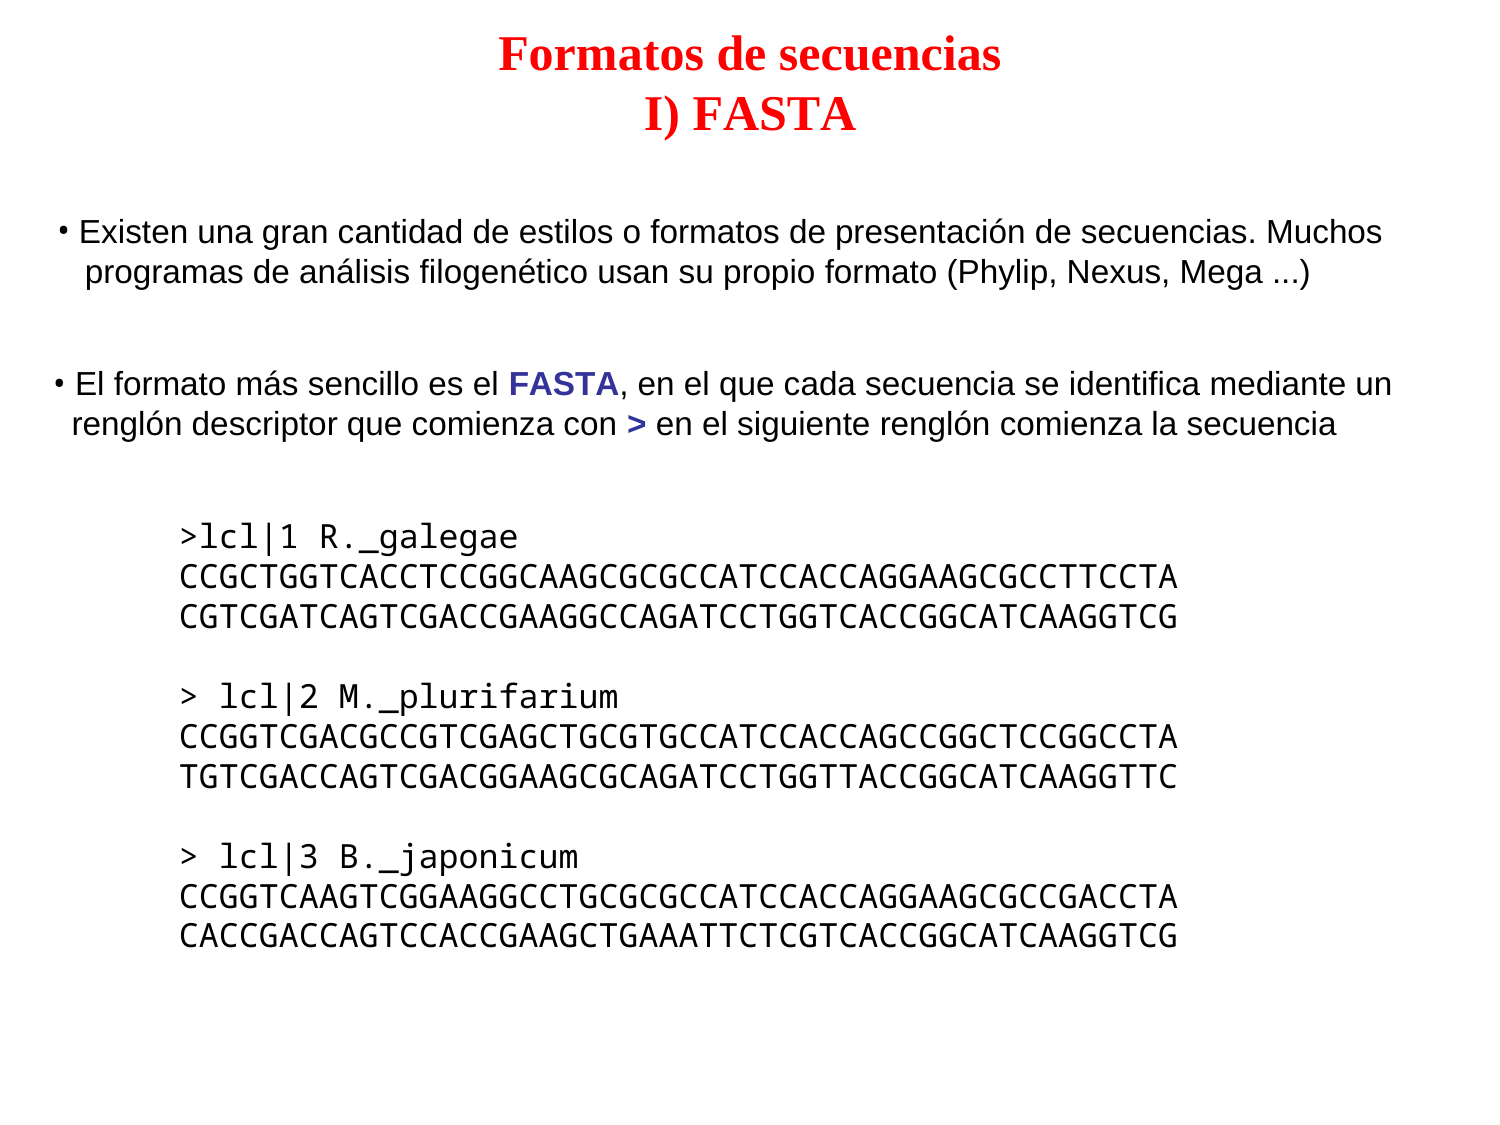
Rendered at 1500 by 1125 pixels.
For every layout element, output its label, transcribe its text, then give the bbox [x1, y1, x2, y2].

text_box Formatos de secuencias I) FASTA [483, 13, 1017, 149]
text_box El formato más sencillo es el FASTA, en el que cada secuencia se identifica mediante un renglón descriptor que comienza con > en el siguiente renglón comienza la secuencia [38, 354, 1409, 451]
text_box >lcl|1 R._galegae CCGCTGGTCACCTCCGGCAAGCGCGCCATCCACCAGGAAGCGCCTTCCTA CGTCGATCAGTCGACCGAAGGCCAGATCCTGGTCACCGGCATCAAGGTCG > lcl|2 M._plurifarium CCGGTCGACGCCGTCGAGCTGCGTGCCATCCACCAGCCGGCTCCGGCCTA TGTCGACCAGTCGACGGAAGCGCAGATCCTGGTTACCGGCATCAAGGTTC > lcl|3 B._japonicum CCGGTCAAGTCGGAAGGCCTGCGCGCCATCCACCAGGAAGCGCCGACCTA CACCGACCAGTCCACCGAAGCTGAAATTCTCGTCACCGGCATCAAGGTCG [164, 507, 1194, 963]
text_box Existen una gran cantidad de estilos o formatos de presentación de secuencias. Muchos programas de análisis filogenético usan su propio formato (Phylip, Nexus, Mega ...) [42, 202, 1400, 298]
